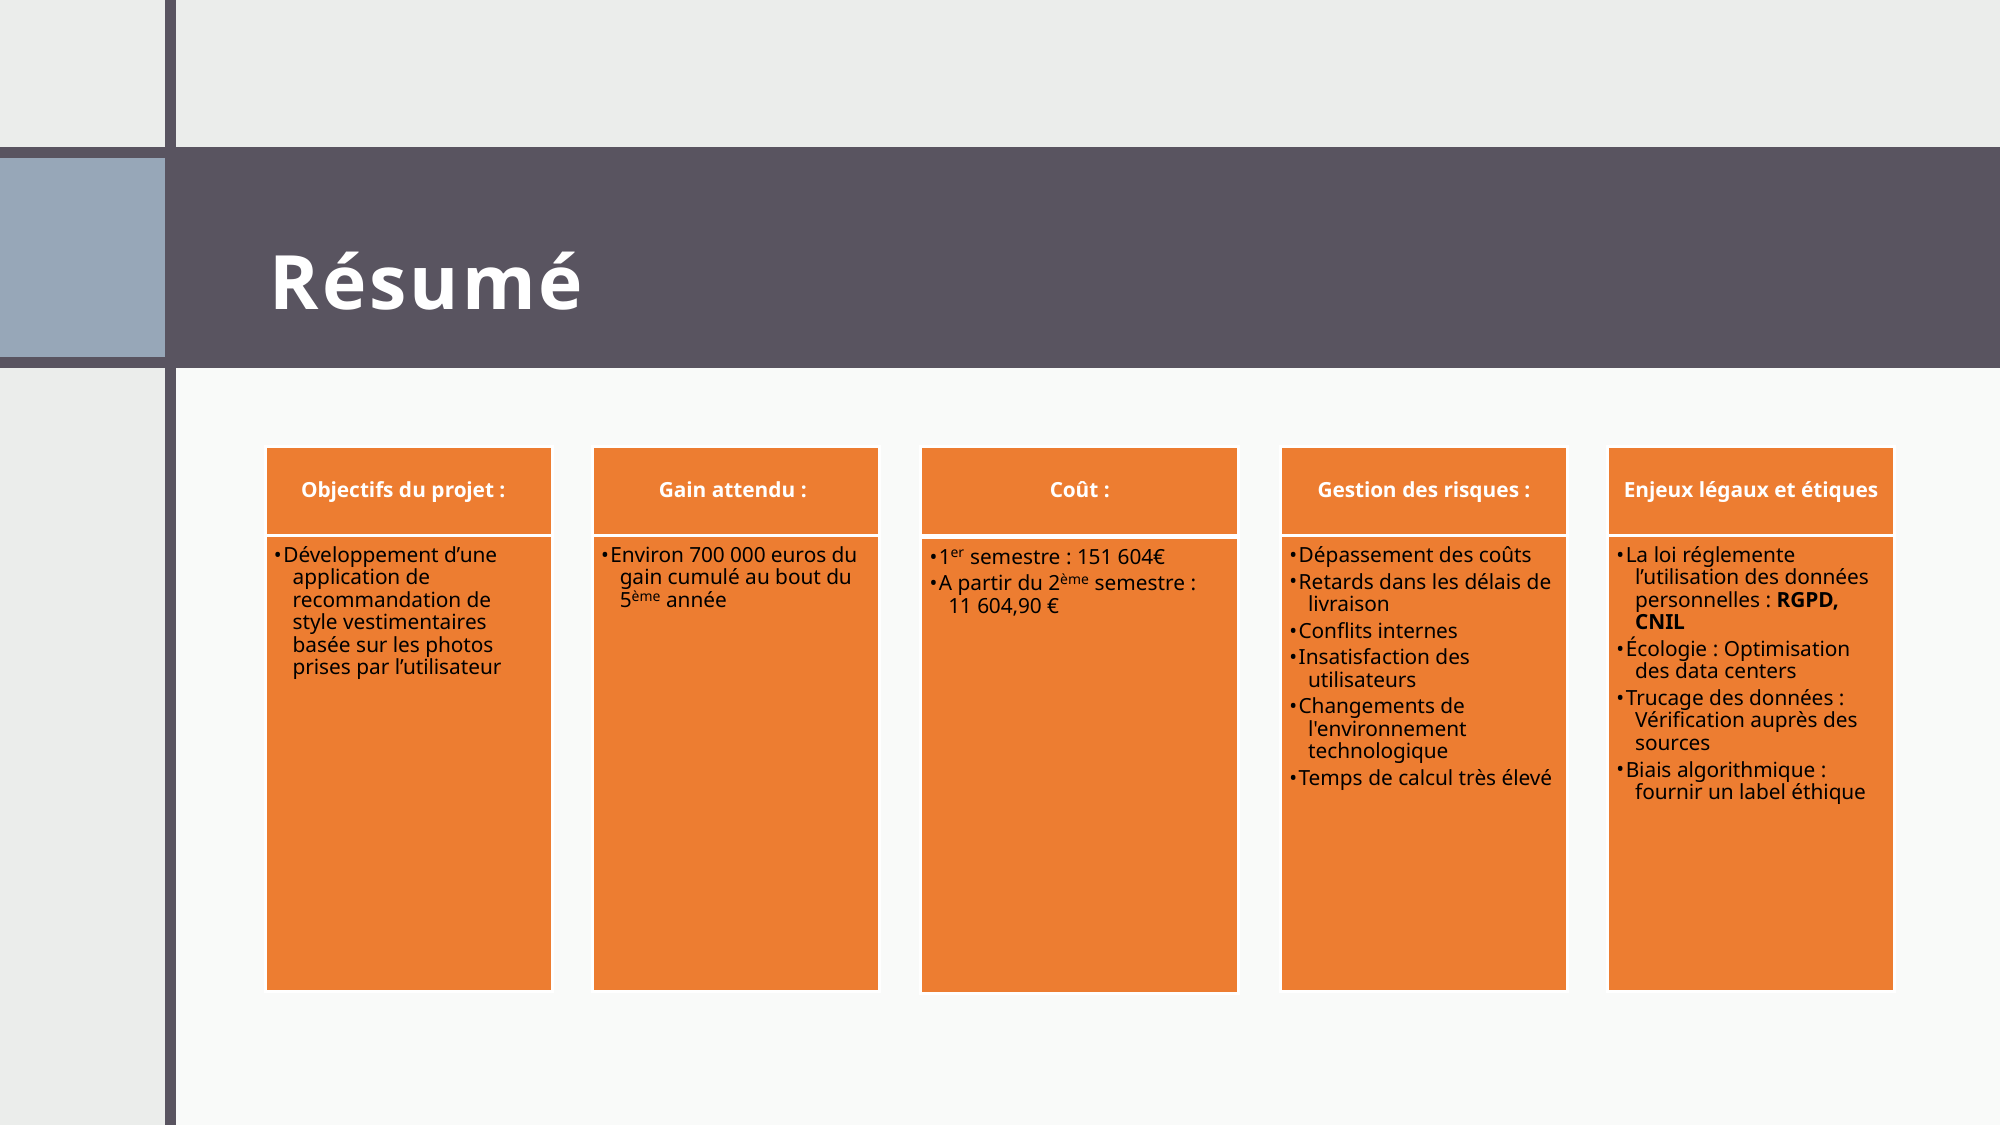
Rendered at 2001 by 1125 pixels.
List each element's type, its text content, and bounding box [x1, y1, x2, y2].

text_box Dépassement des coûts Retards dans les délais de livraison Conflits internes Insatisfaction des utilisateurs Changements de l'environnement technologique Temps de calcul très élevé [1280, 535, 1568, 992]
text_box [0, 0, 2000, 1125]
text_box Enjeux légaux et étiques [1607, 446, 1895, 535]
text_box Coût : [920, 446, 1239, 536]
title Résumé [251, 171, 1895, 341]
text_box Gain attendu : [592, 446, 880, 535]
text_box Gestion des risques : [1280, 446, 1568, 535]
text_box La loi réglemente l’utilisation des données personnelles : RGPD, CNIL Écologie : Optimisation des data centers Trucage des données : Vérification auprès des sources Biais algorithmique : fournir un label éthique [1607, 535, 1895, 992]
text_box Objectifs du projet : [265, 446, 553, 535]
text_box 1er semestre : 151 604€ A partir du 2ème semestre : 11 604,90 € [920, 537, 1239, 994]
text_box Développement d’une application de recommandation de style vestimentaires basée sur les photos prises par l’utilisateur [265, 535, 553, 992]
text_box Environ 700 000 euros du gain cumulé au bout du 5ème année [592, 535, 880, 992]
